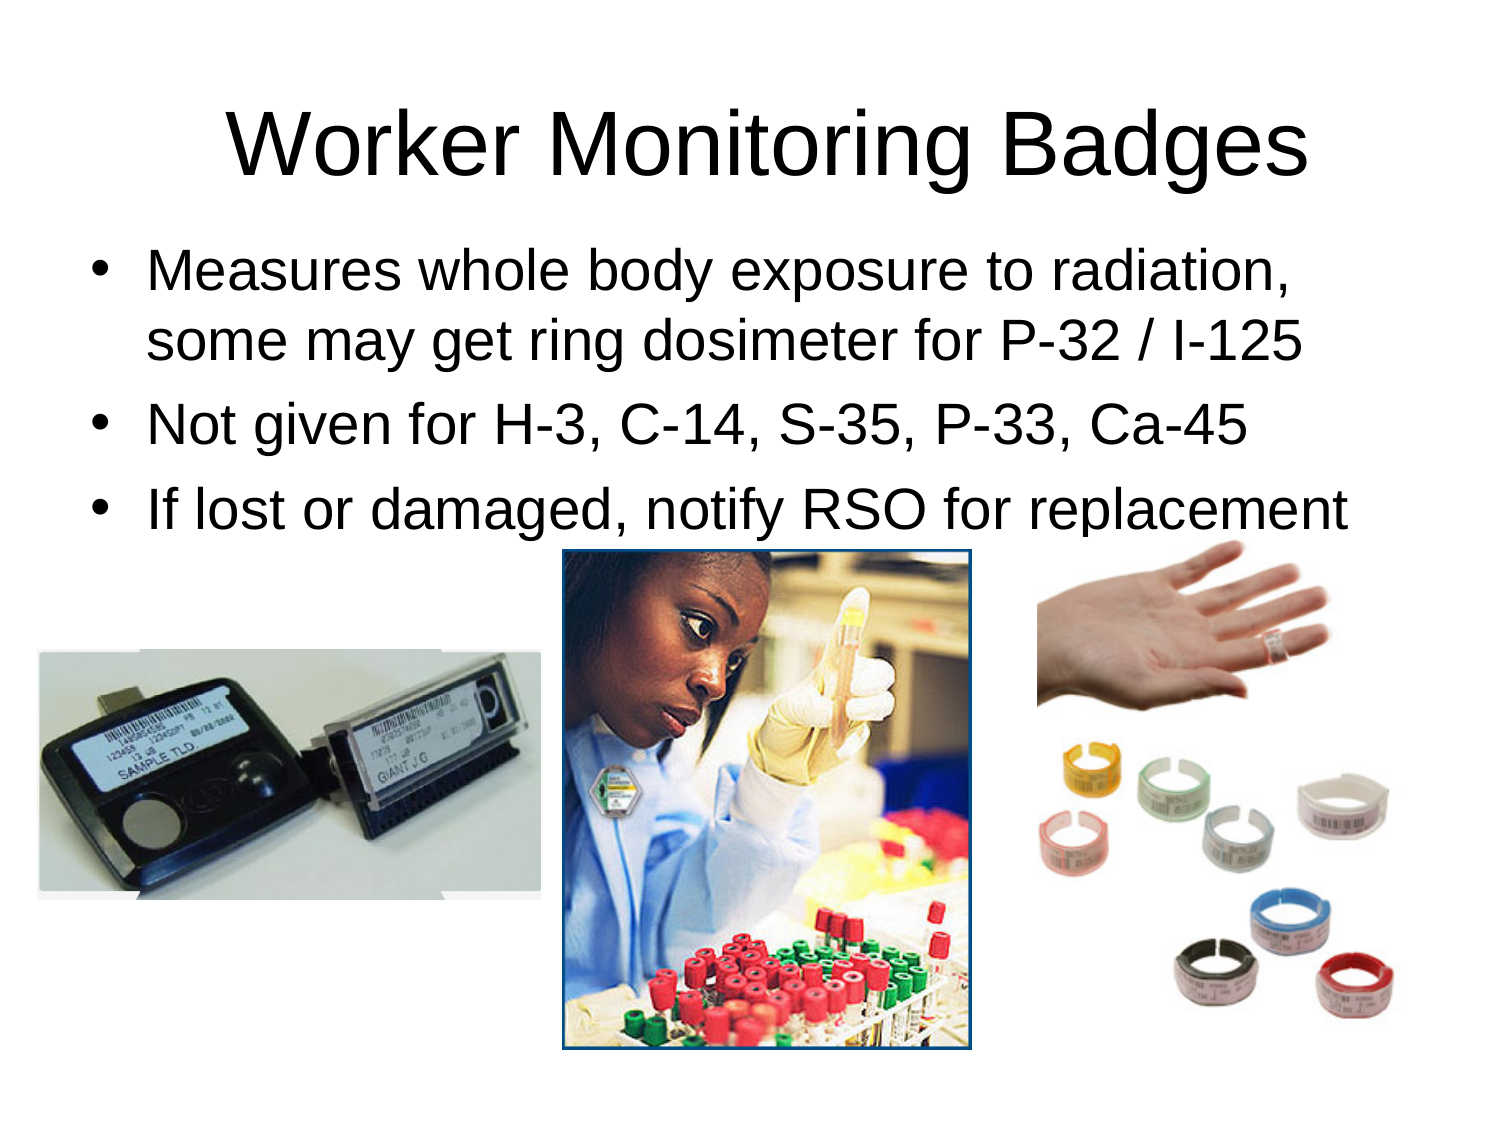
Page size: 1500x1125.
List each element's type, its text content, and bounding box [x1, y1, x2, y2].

picture [562, 549, 972, 1051]
picture [1037, 537, 1413, 1036]
title Worker Monitoring Badges [112, 45, 1425, 224]
list Measures whole body exposure to radiation, some may get ring dosimeter for P-32 / I-125 Not given for H-3, C-14, S-35, P-33, Ca-45 If lost or damaged, notify RSO for replacement [75, 224, 1438, 1005]
picture [37, 649, 541, 901]
